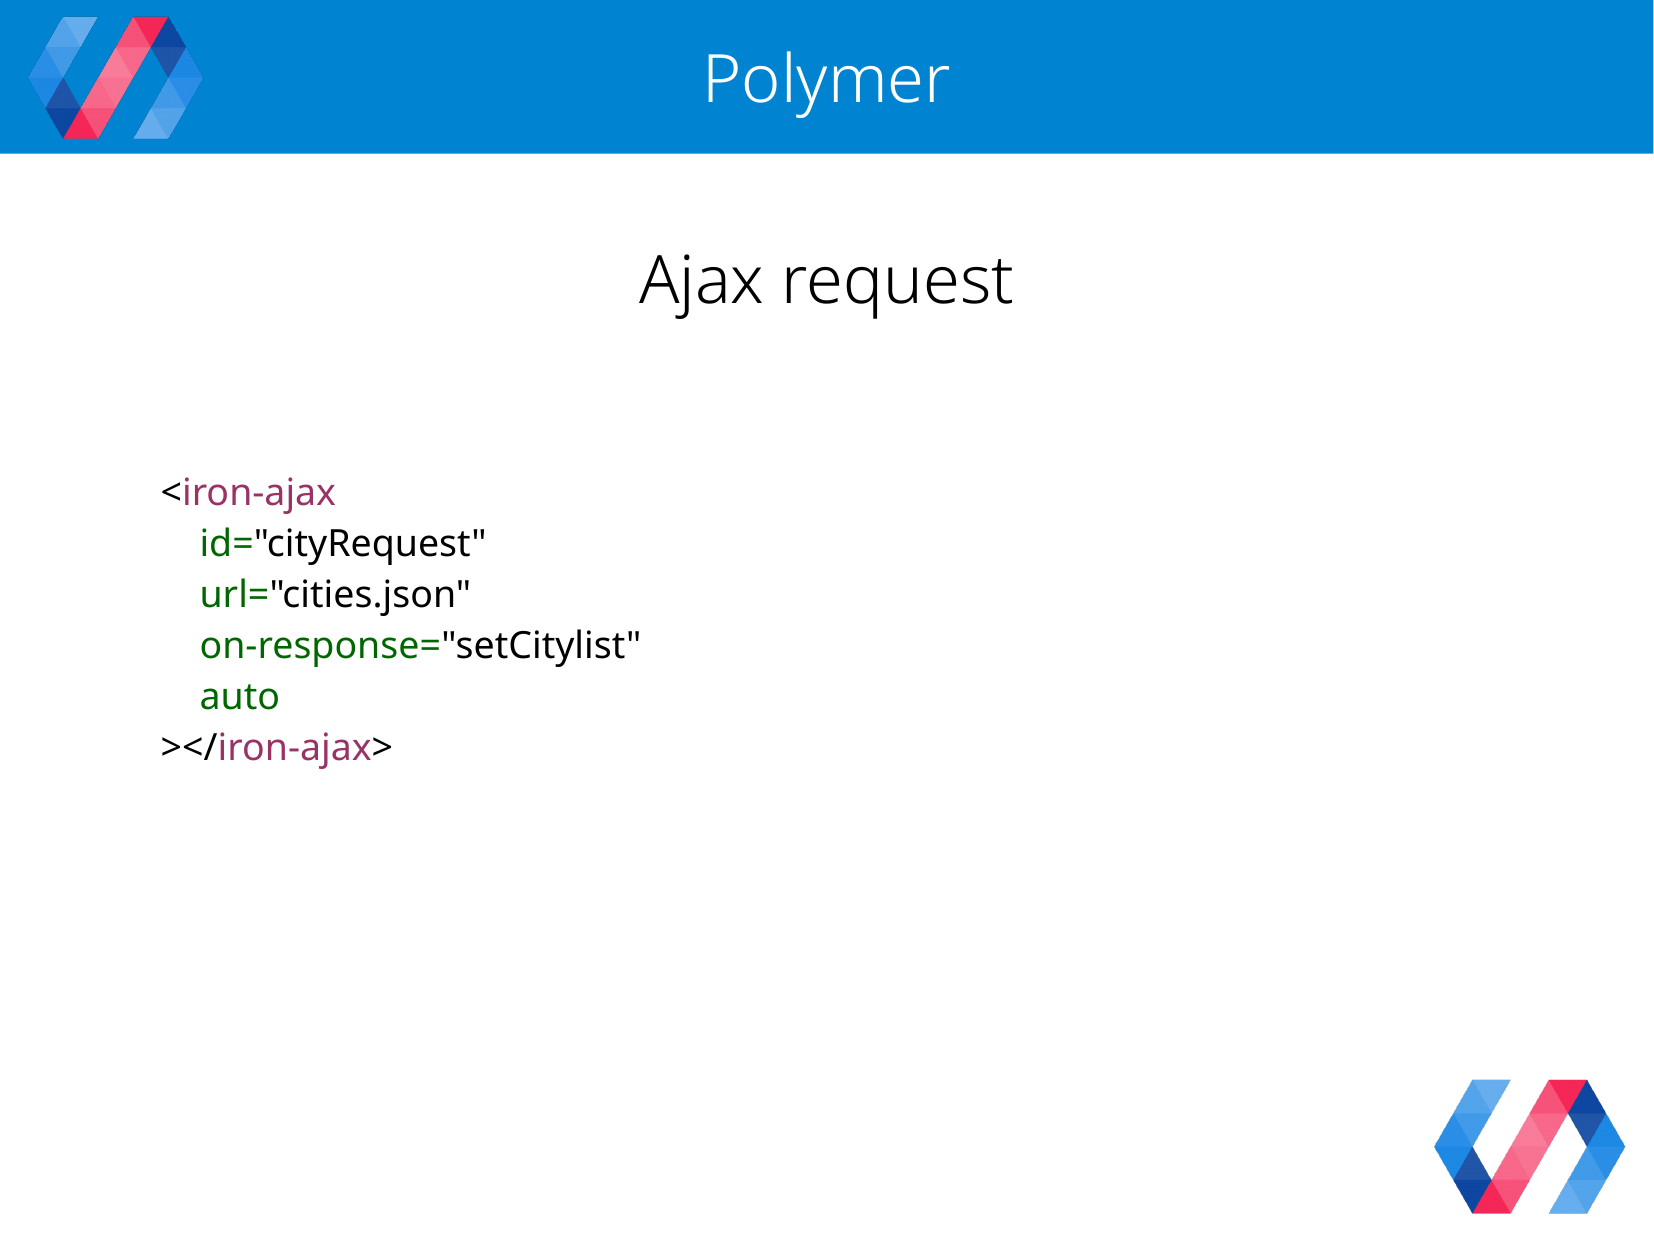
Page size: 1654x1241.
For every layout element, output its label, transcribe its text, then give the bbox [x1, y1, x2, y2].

picture [1429, 1076, 1630, 1217]
title Polymer [0, 0, 1654, 154]
text_box Ajax request <iron-ajax id="cityRequest" url="cities.json" on-response="setCitylist" auto ></iron-ajax> [82, 232, 1571, 1052]
picture [23, 13, 208, 142]
